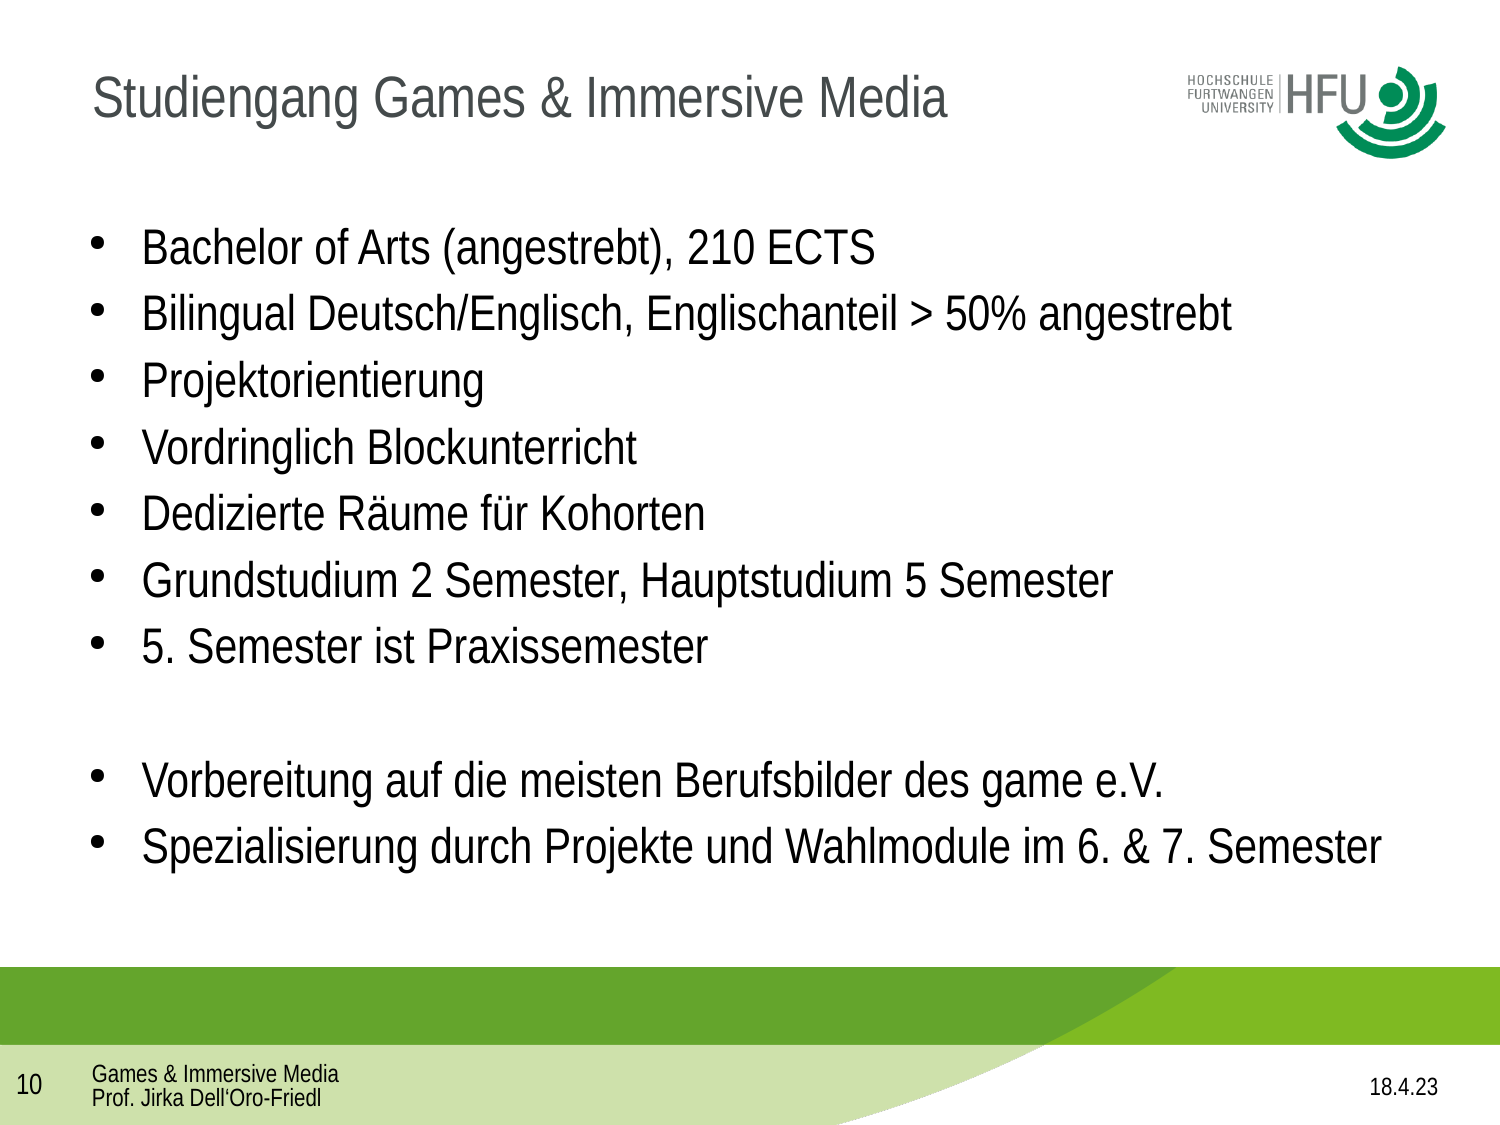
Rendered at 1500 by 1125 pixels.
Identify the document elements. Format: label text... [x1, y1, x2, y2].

title Studiengang Games & Immersive Media [77, 64, 1353, 153]
picture [0, 967, 1500, 1125]
list Bachelor of Arts (angestrebt), 210 ECTS Bilingual Deutsch/Englisch, Englischanteil > 50% angestrebt Projektorientierung Vordringlich Blockunterricht Dedizierte Räume für Kohorten Grundstudium 2 Semester, Hauptstudium 5 Semester 5. Semester ist Praxissemester Vorbereitung auf die meisten Berufsbilder des game e.V. Spezialisierung durch Projekte und Wahlmodule im 6. & 7. Semester [56, 206, 1439, 687]
picture [1166, 53, 1454, 164]
